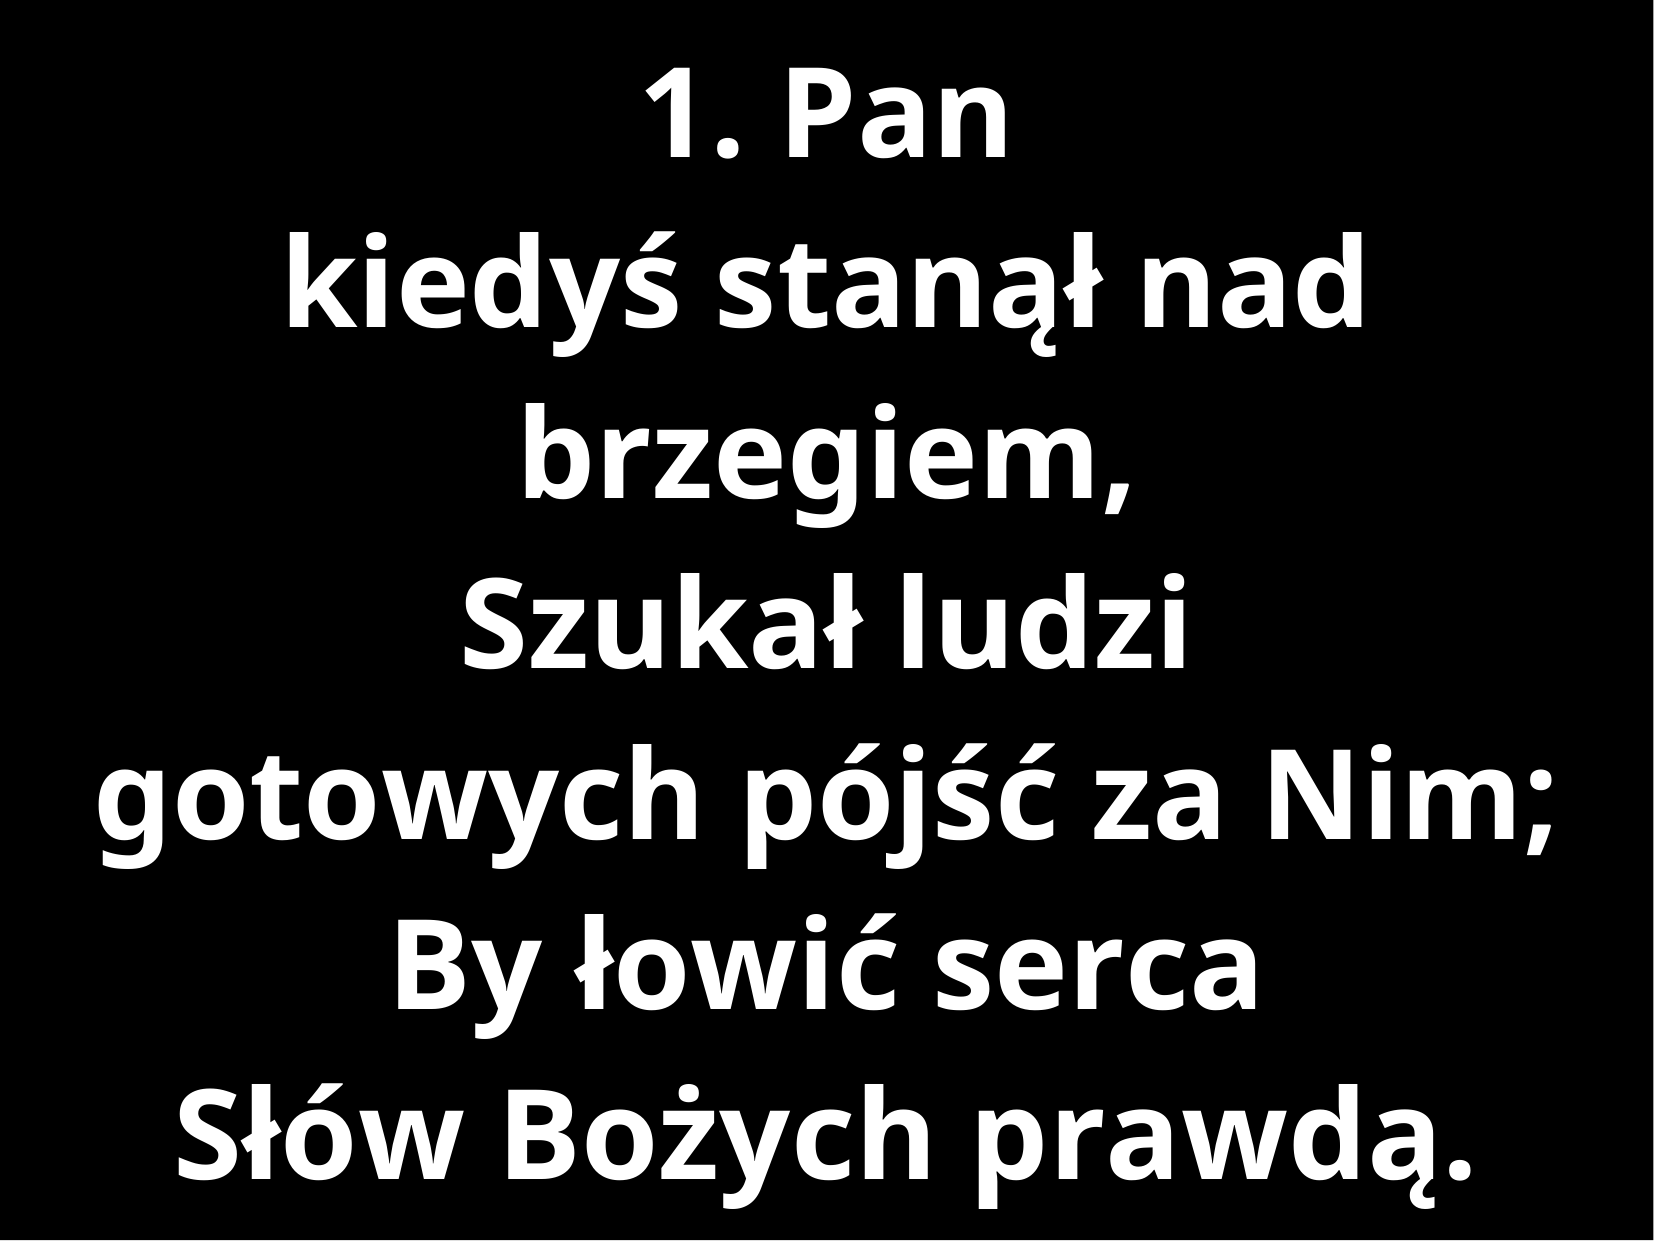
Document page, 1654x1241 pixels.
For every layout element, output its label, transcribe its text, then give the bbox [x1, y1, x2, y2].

title 1. Pan kiedyś stanął nad brzegiem, Szukał ludzi gotowych pójść za Nim; By łowić serca Słów Bożych prawdą. [0, 0, 1654, 1241]
